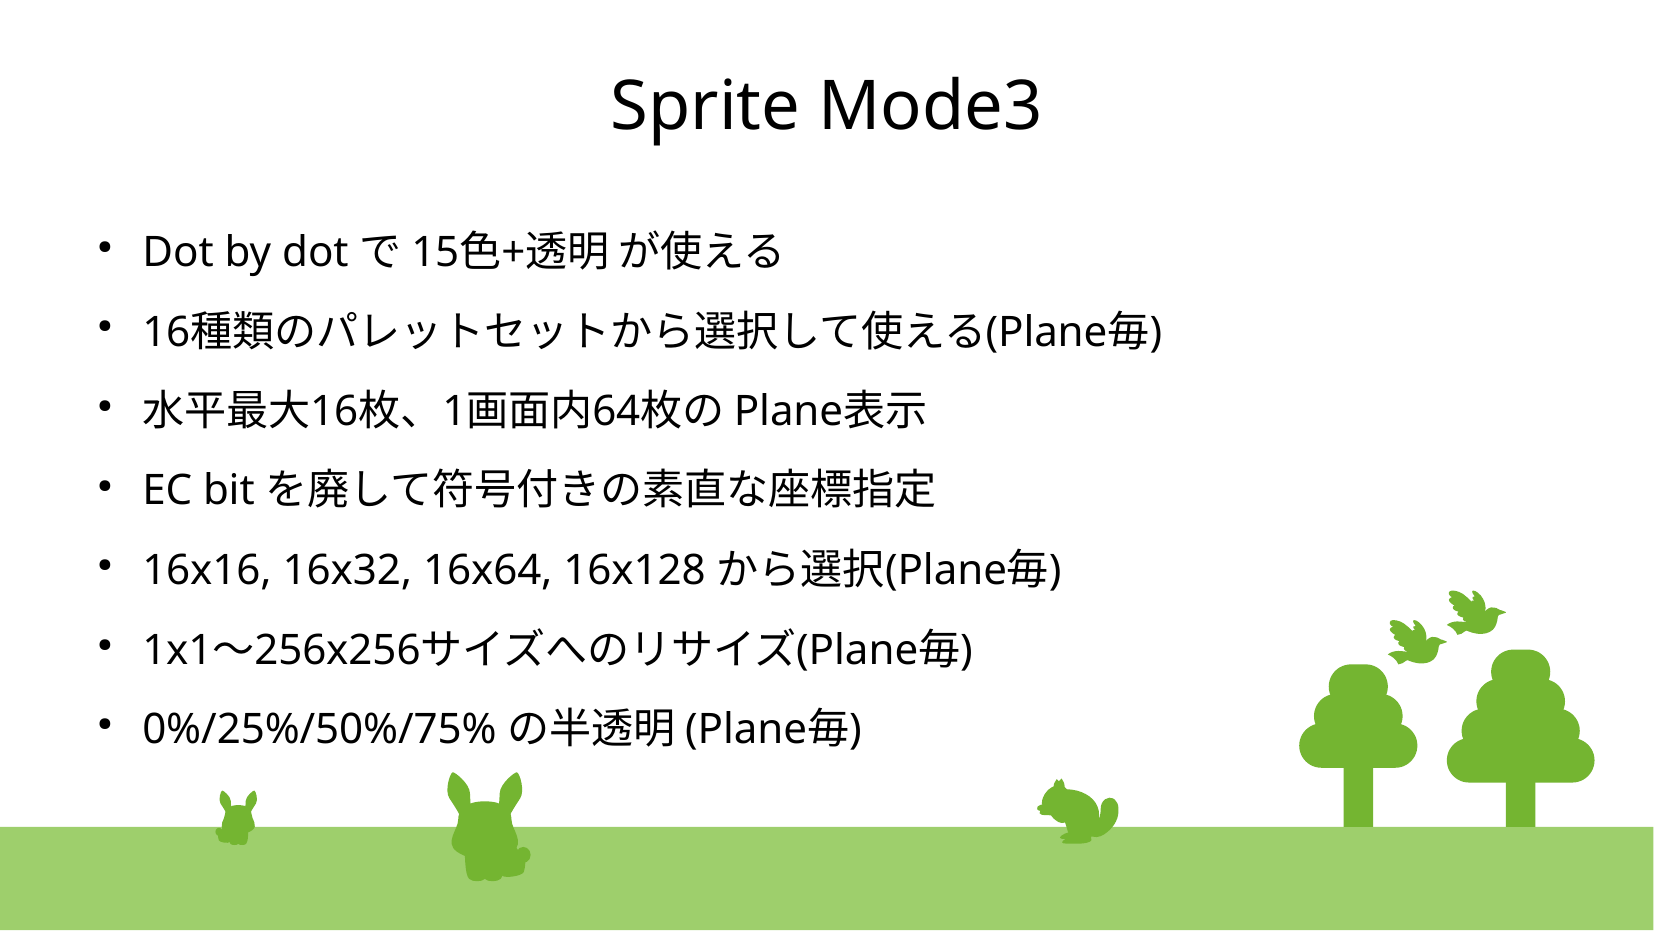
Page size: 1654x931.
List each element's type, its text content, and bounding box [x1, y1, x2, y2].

list Dot by dot で 15色+透明 が使える 16種類のパレットセットから選択して使える(Plane毎) 水平最大16枚、1画面内64枚の Plane表示 EC bit を廃して符号付きの素直な座標指定 16x16, 16x32, 16x64, 16x128 から選択(Plane毎) 1x1～256x256サイズへのリサイズ(Plane毎) 0%/25%/50%/75% の半透明 (Plane毎) [82, 217, 1571, 758]
title Sprite Mode3 [88, 29, 1565, 178]
